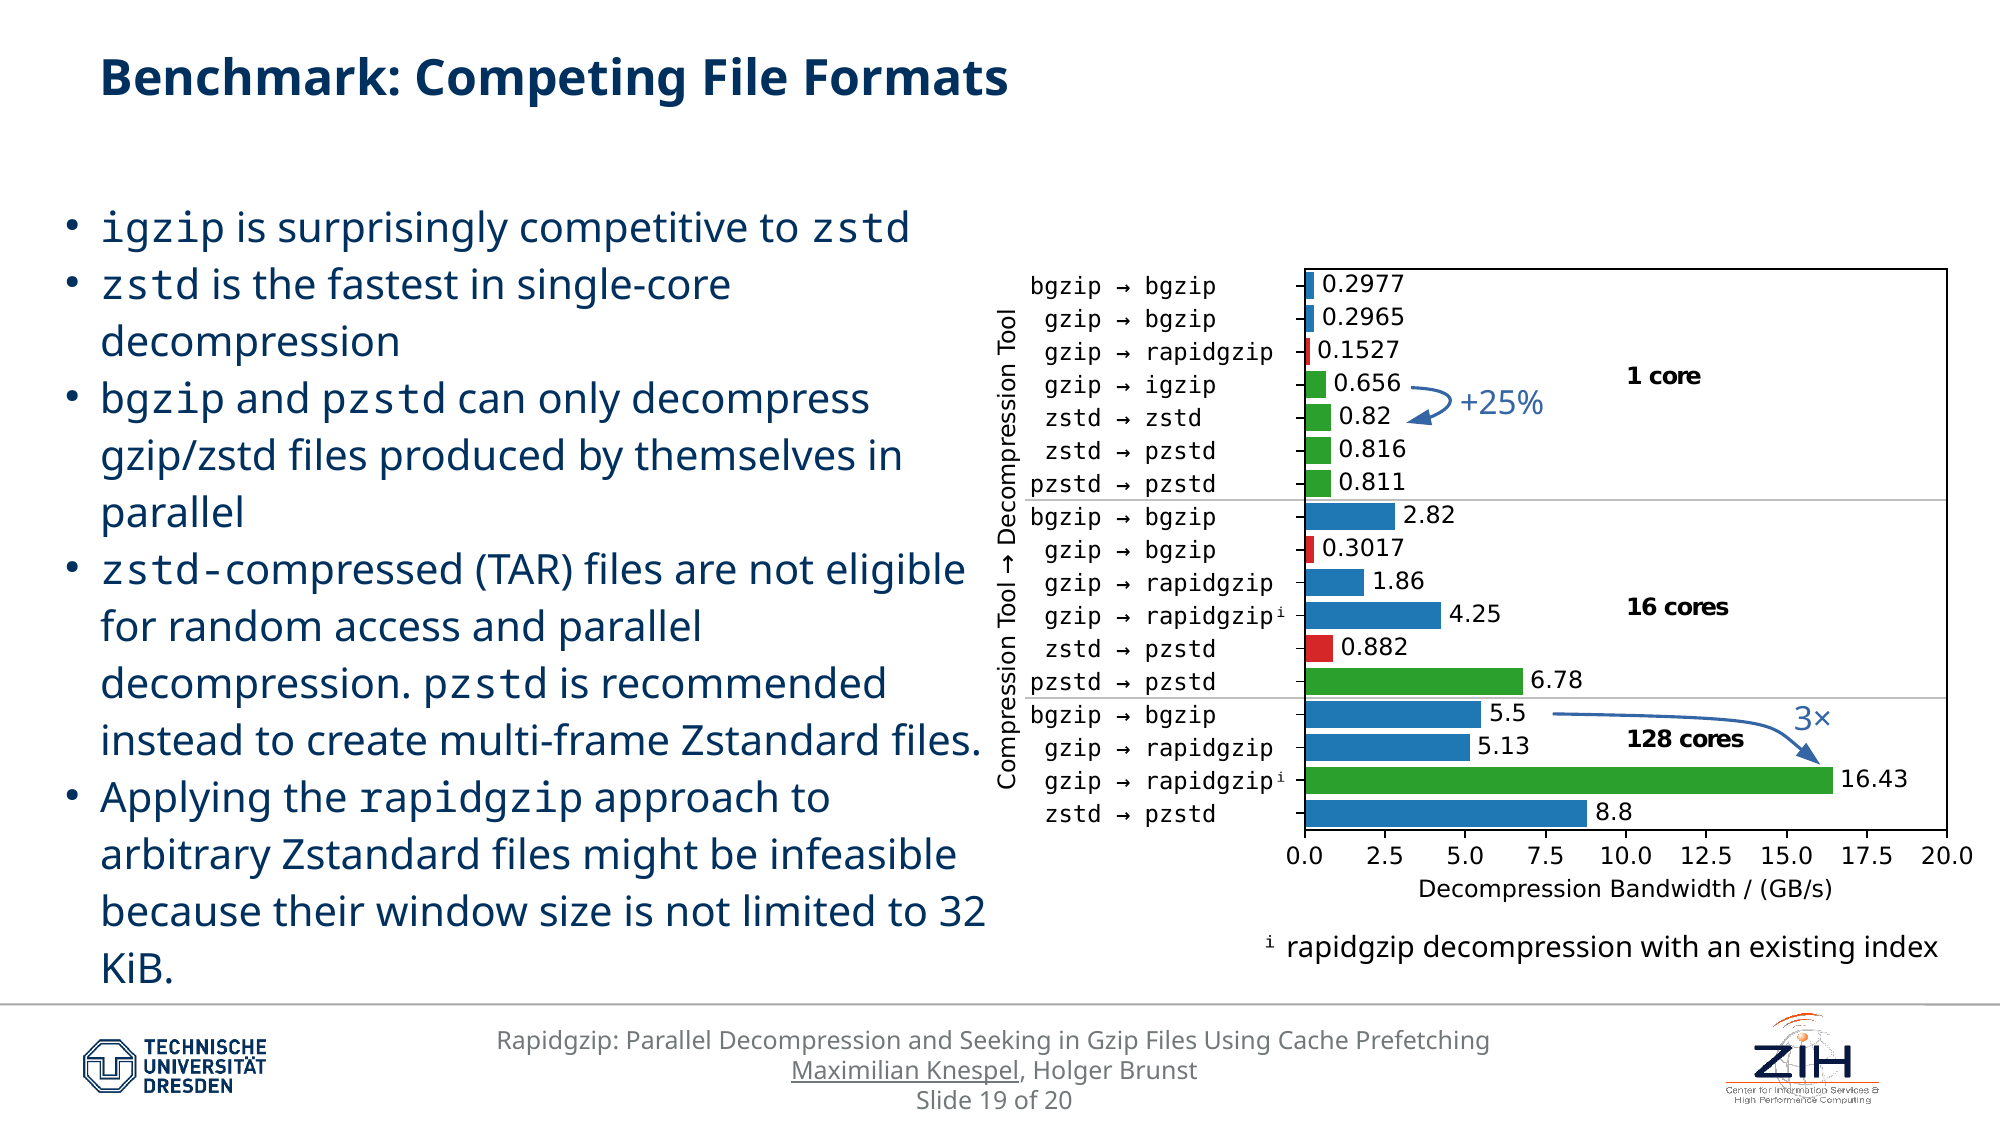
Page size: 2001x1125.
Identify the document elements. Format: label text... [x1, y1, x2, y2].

text_box 3× [1779, 687, 1847, 749]
text_box +25% [1444, 372, 1559, 433]
title Benchmark: Competing File Formats [99, 44, 1900, 233]
picture [1726, 1013, 1879, 1104]
picture [997, 243, 2000, 931]
text_box igzip is surprisingly competitive to zstd zstd is the fastest in single-core decompression bgzip and pzstd can only decompress gzip/zstd files produced by themselves in parallel zstd-compressed (TAR) files are not eligible for random access and parallel decompression. pzstd is recommended instead to create multi-frame Zstandard files. Applying the rapidgzip approach to arbitrary Zstandard files might be infeasible because their window size is not limited to 32 KiB. [64, 197, 997, 1102]
text_box ⁱ rapidgzip decompression with an existing index [1246, 918, 1948, 974]
